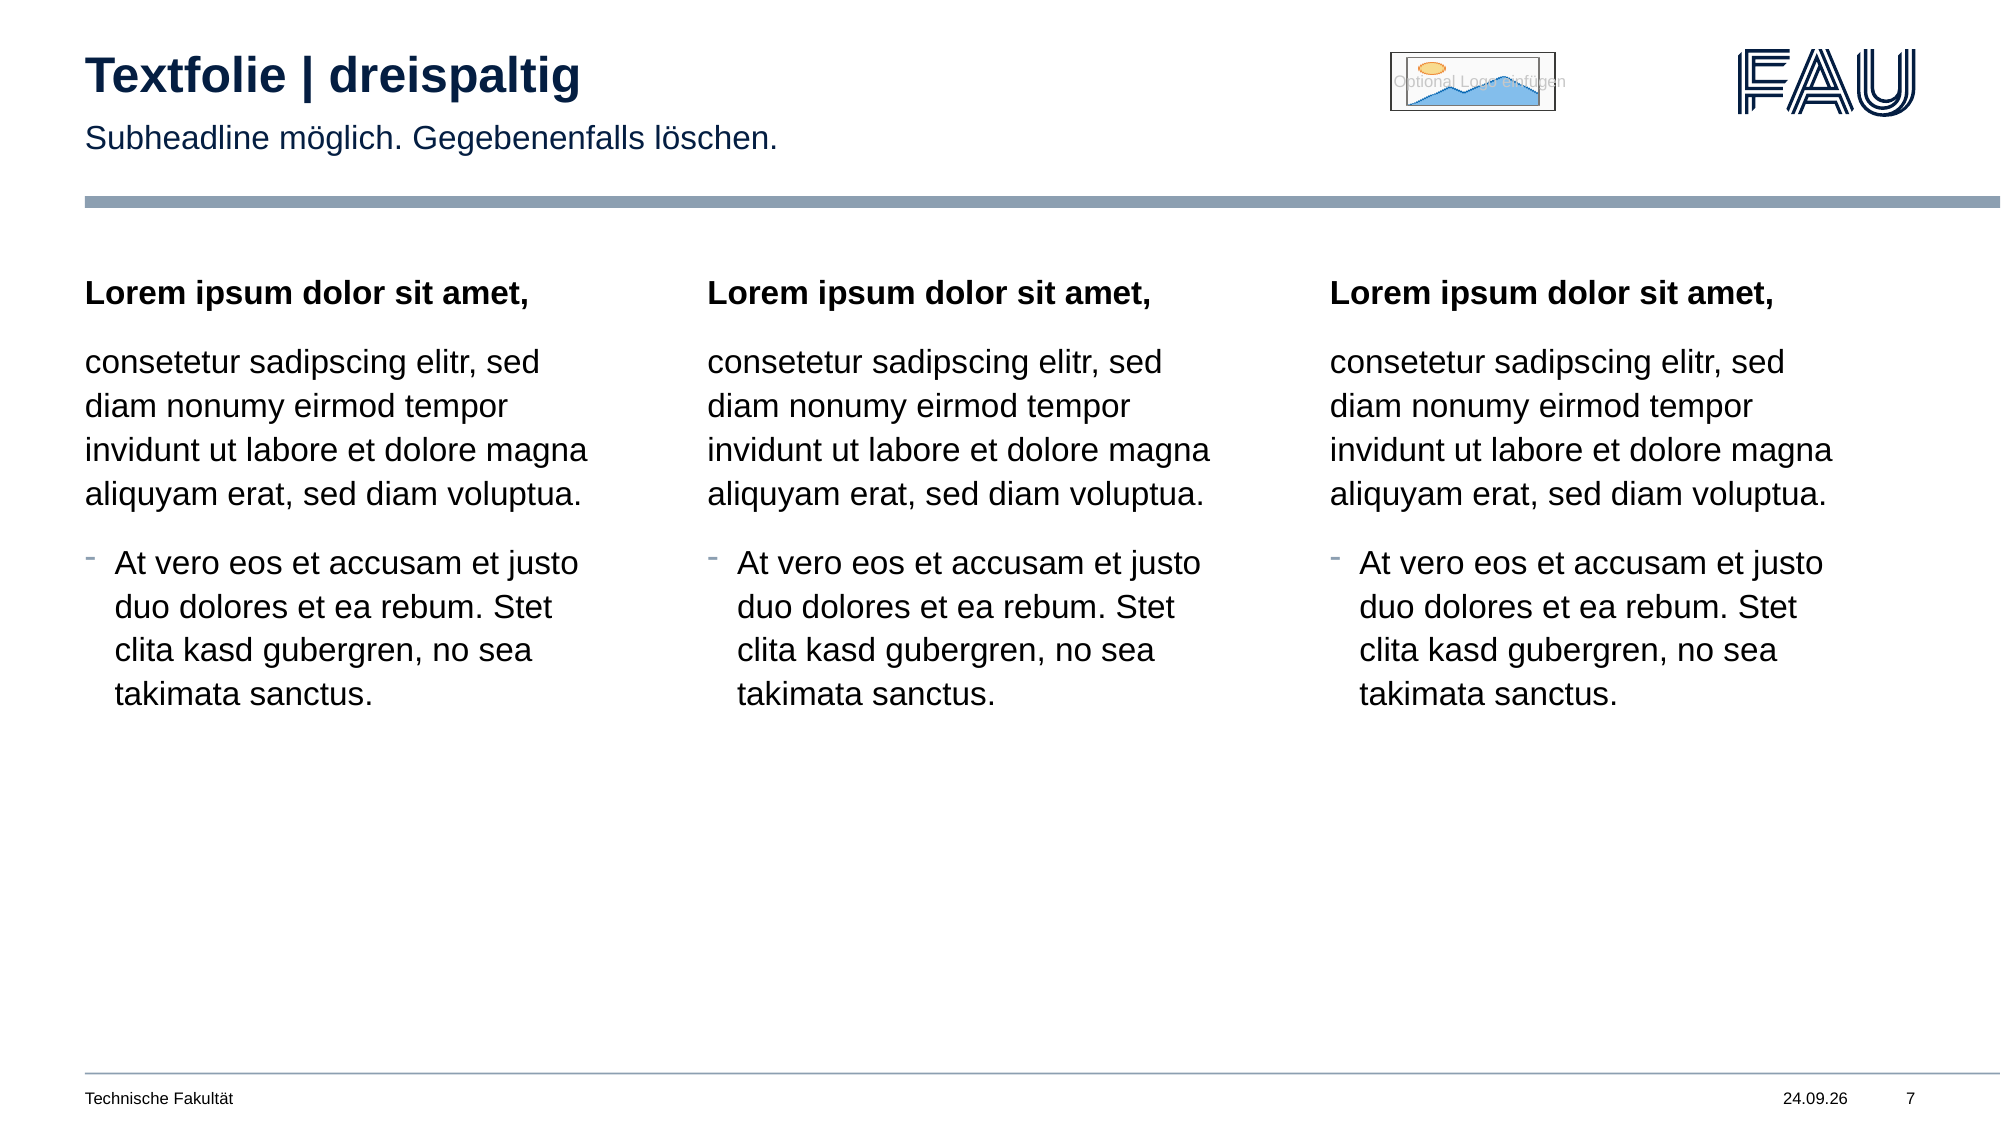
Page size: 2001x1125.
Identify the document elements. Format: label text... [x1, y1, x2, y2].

picture [1384, 49, 1562, 113]
list Subheadline möglich. Gegebenenfalls löschen. [84, 112, 1208, 154]
slide_number <Foliennummer> [1883, 1088, 1916, 1109]
list Lorem ipsum dolor sit amet, consetetur sadipscing elitr, sed diam nonumy eirmod tempor invidunt ut labore et dolore magna aliquyam erat, sed diam voluptua. At vero eos et accusam et justo duo dolores et ea rebum. Stet clita kasd gubergren, no sea takimata sanctus. [707, 267, 1293, 1018]
title Textfolie | dreispaltig [85, 49, 1208, 104]
footer Technische Fakultät [85, 1088, 983, 1109]
list Lorem ipsum dolor sit amet, consetetur sadipscing elitr, sed diam nonumy eirmod tempor invidunt ut labore et dolore magna aliquyam erat, sed diam voluptua. At vero eos et accusam et justo duo dolores et ea rebum. Stet clita kasd gubergren, no sea takimata sanctus. [85, 267, 671, 1018]
list Lorem ipsum dolor sit amet, consetetur sadipscing elitr, sed diam nonumy eirmod tempor invidunt ut labore et dolore magna aliquyam erat, sed diam voluptua. At vero eos et accusam et justo duo dolores et ea rebum. Stet clita kasd gubergren, no sea takimata sanctus. [1329, 267, 1916, 1018]
slide_number 20.07.22 [1708, 1088, 1849, 1109]
